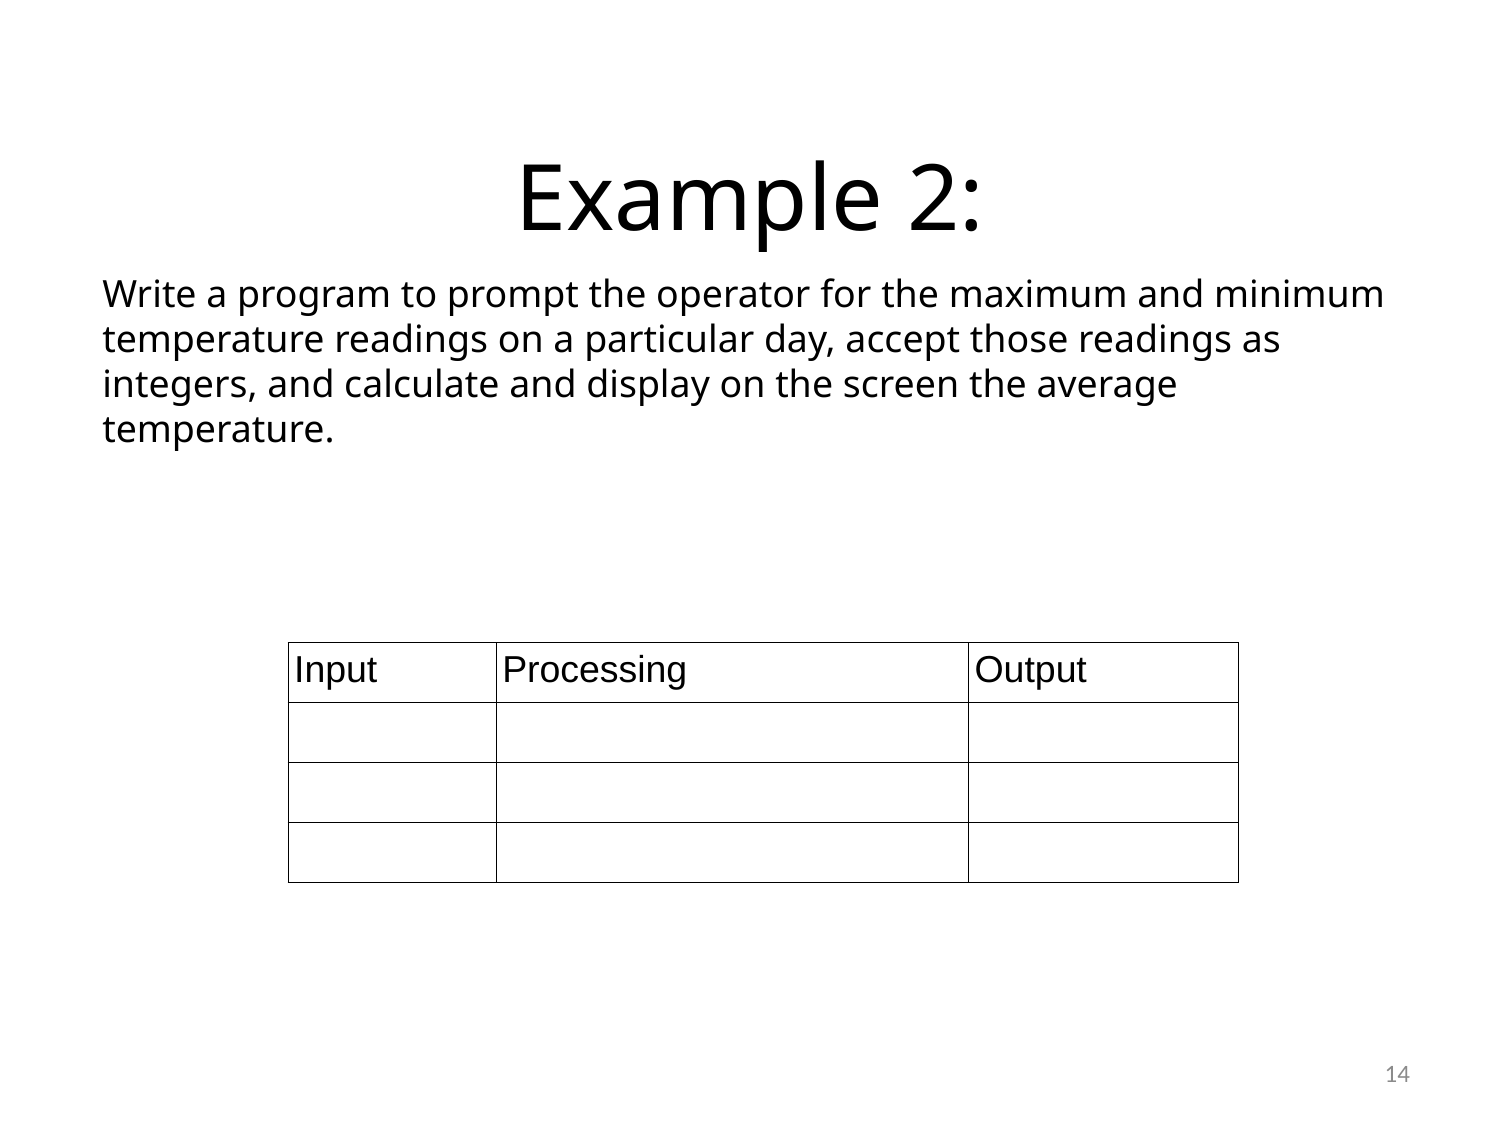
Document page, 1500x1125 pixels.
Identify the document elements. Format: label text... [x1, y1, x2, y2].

table_header Input [289, 643, 496, 702]
table_header Processing [497, 643, 968, 702]
table_cell [969, 823, 1238, 882]
title Example 2: [112, 99, 1388, 262]
table_header Output [969, 643, 1238, 702]
slide_number <number> [1074, 1042, 1425, 1103]
table_cell [497, 763, 968, 822]
table_cell [289, 823, 496, 882]
table_cell [289, 703, 496, 762]
table_cell [497, 703, 968, 762]
table_cell [289, 763, 496, 822]
table_cell [969, 703, 1238, 762]
table_cell [497, 823, 968, 882]
table_cell [969, 763, 1238, 822]
text_box Write a program to prompt the operator for the maximum and minimum temperature readings on a particular day, accept those readings as integers, and calculate and display on the screen the average temperature. [87, 262, 1413, 503]
